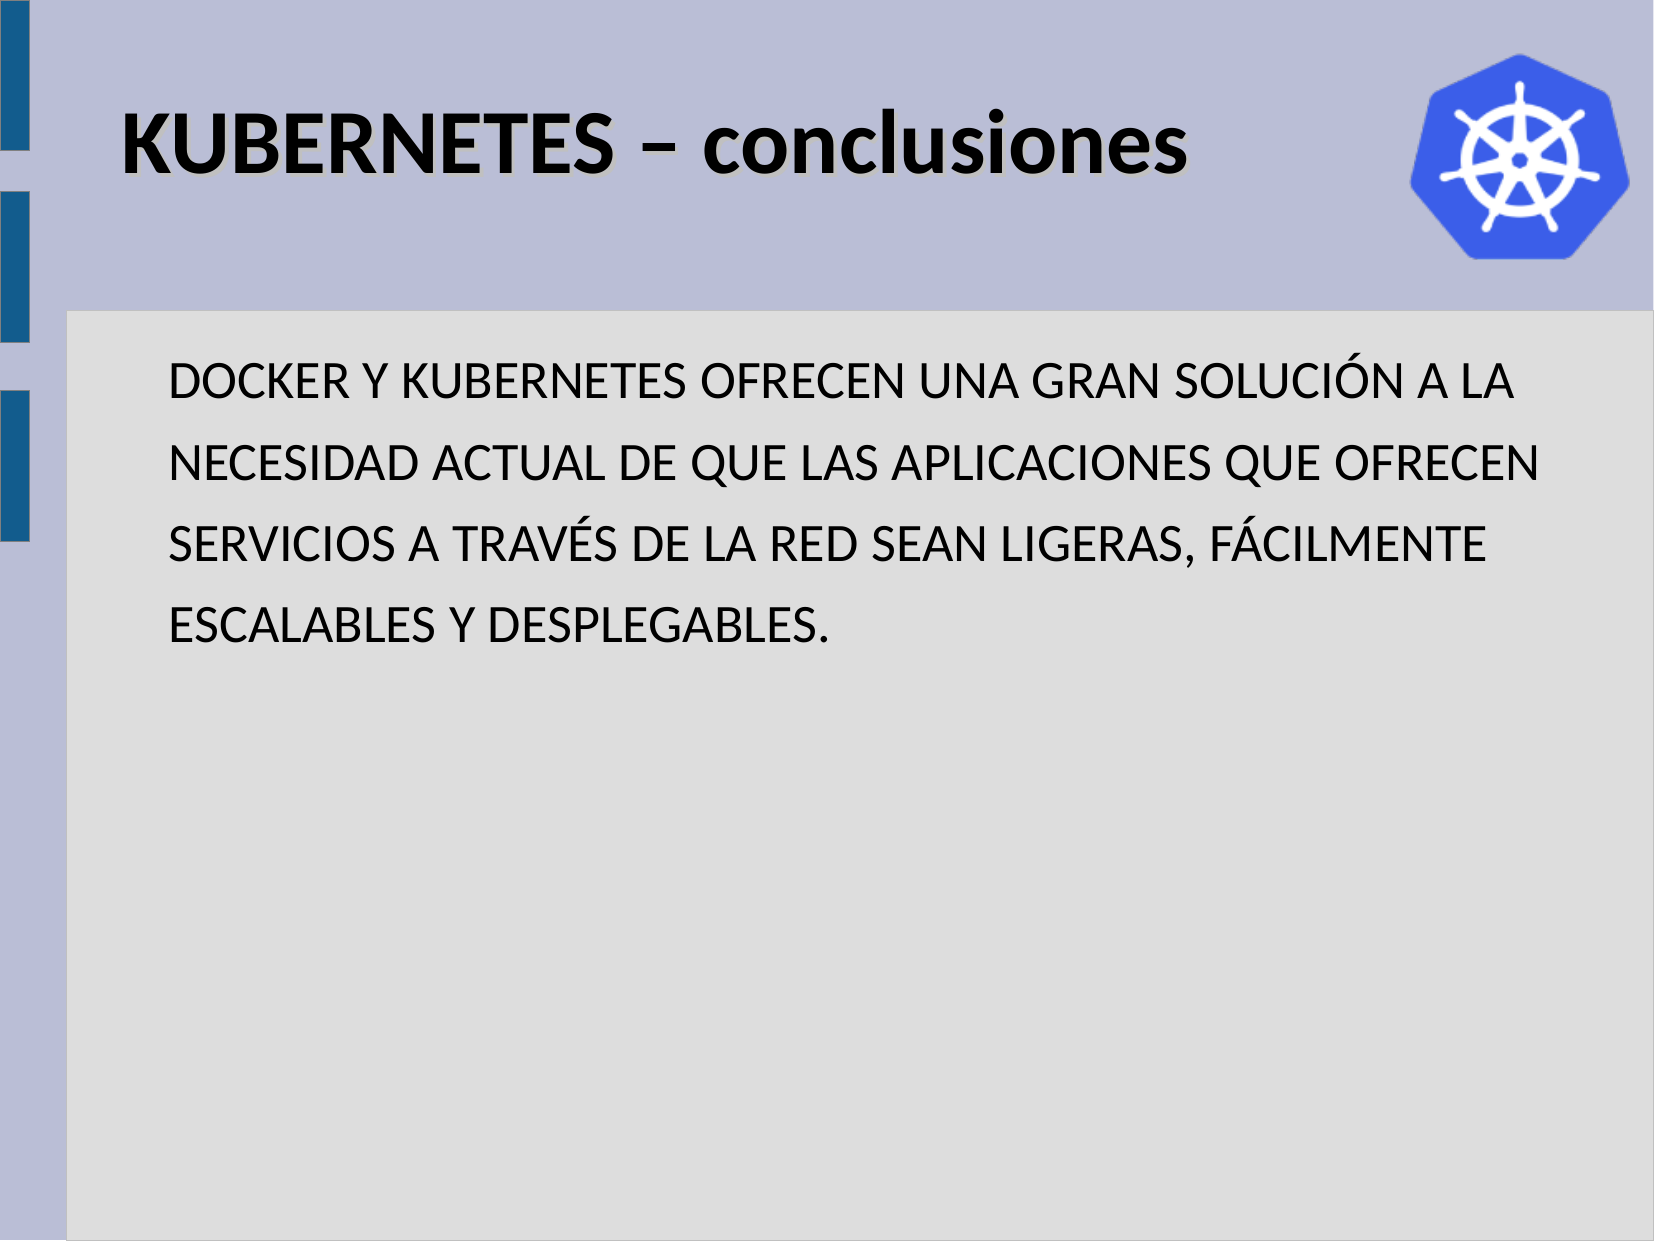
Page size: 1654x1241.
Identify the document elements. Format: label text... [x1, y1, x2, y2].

text_box DOCKER Y KUBERNETES OFRECEN UNA GRAN SOLUCIÓN A LA NECESIDAD ACTUAL DE QUE LAS APLICACIONES QUE OFRECEN SERVICIOS A TRAVÉS DE LA RED SEAN LIGERAS, FÁCILMENTE ESCALABLES Y DESPLEGABLES. [118, 323, 1583, 1241]
text_box KUBERNETES – conclusiones [106, 97, 1382, 225]
picture [1382, 47, 1654, 267]
